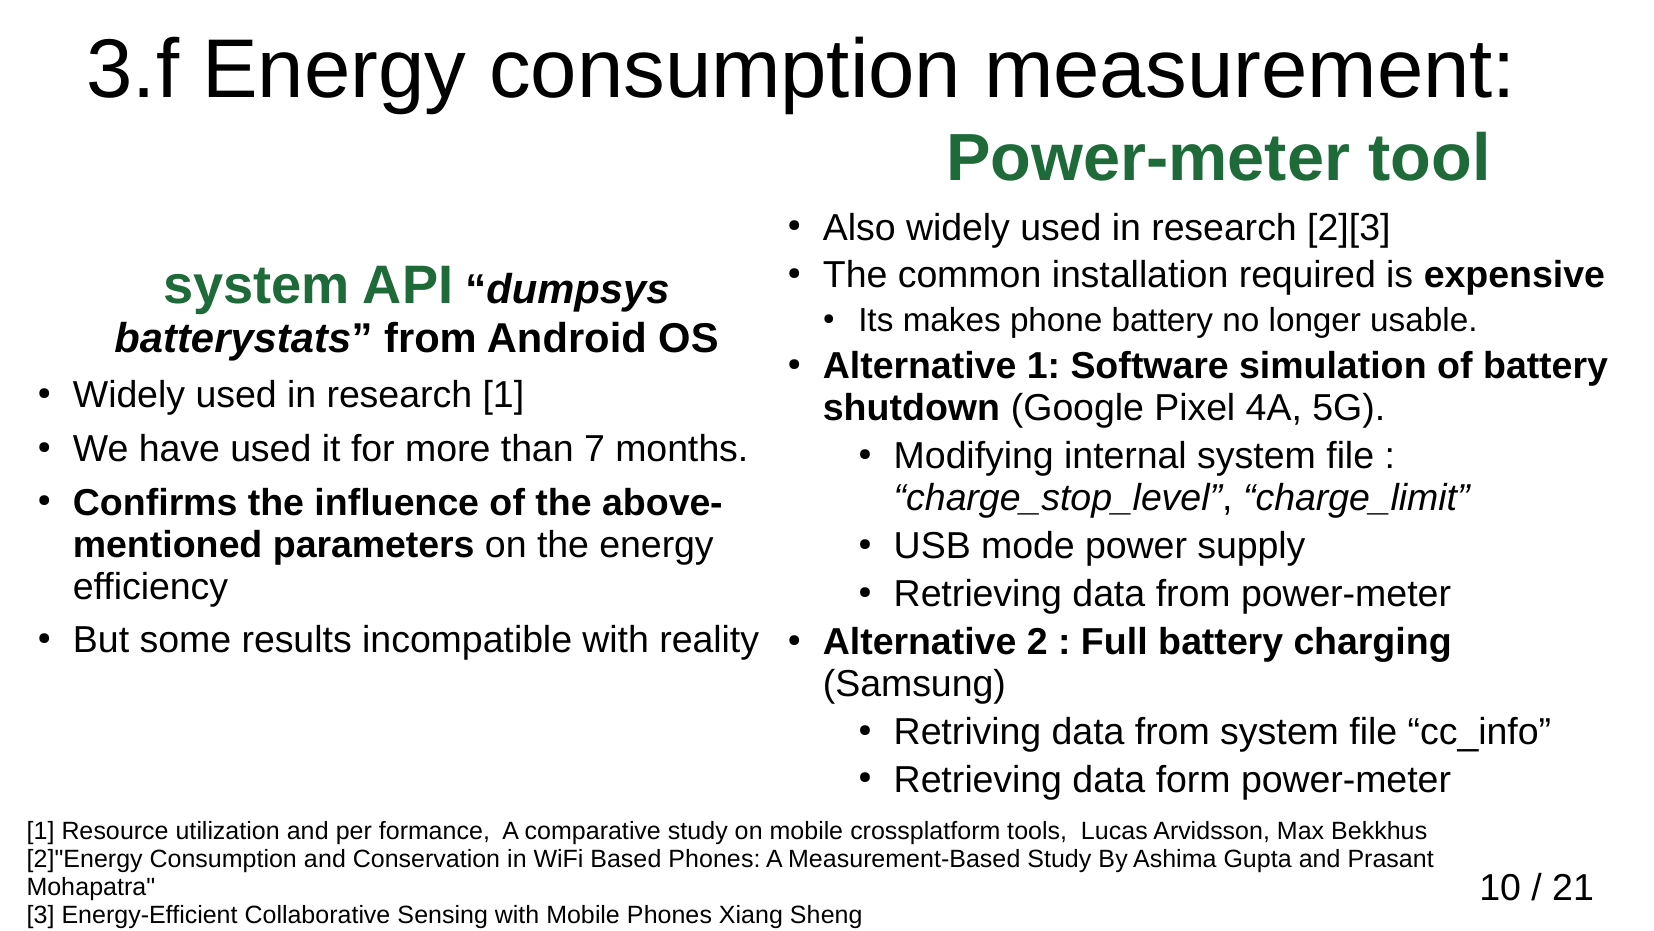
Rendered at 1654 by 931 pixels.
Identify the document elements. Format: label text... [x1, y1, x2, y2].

title 3.f Energy consumption measurement: [75, 22, 1576, 116]
text_box [1] Resource utilization and per formance, A comparative study on mobile crossplatform tools, Lucas Arvidsson, Max Bekkhus [2]"Energy Consumption and Conservation in WiFi Based Phones: A Measurement-Based Study By Ashima Gupta and Prasant Mohapatra" [3] Energy-Efficient Collaborative Sensing with Mobile Phones Xiang Sheng [11, 809, 1500, 931]
subtitle system API “dumpsys batterystats” from Android OS Widely used in research [1] We have used it for more than 7 months. Confirms the influence of the above-mentioned parameters on the energy efficiency But some results incompatible with reality [37, 209, 787, 707]
text_box 10 / 21 [1464, 858, 1653, 929]
text_box Power-meter tool Also widely used in research [2][3] The common installation required is expensive Its makes phone battery no longer usable. Alternative 1: Software simulation of battery shutdown (Google Pixel 4A, 5G). Modifying internal system file : “charge_stop_level”, “charge_limit” USB mode power supply Retrieving data from power-meter Alternative 2 : Full battery charging (Samsung) Retriving data from system file “cc_info” Retrieving data form power-meter [787, 119, 1651, 801]
